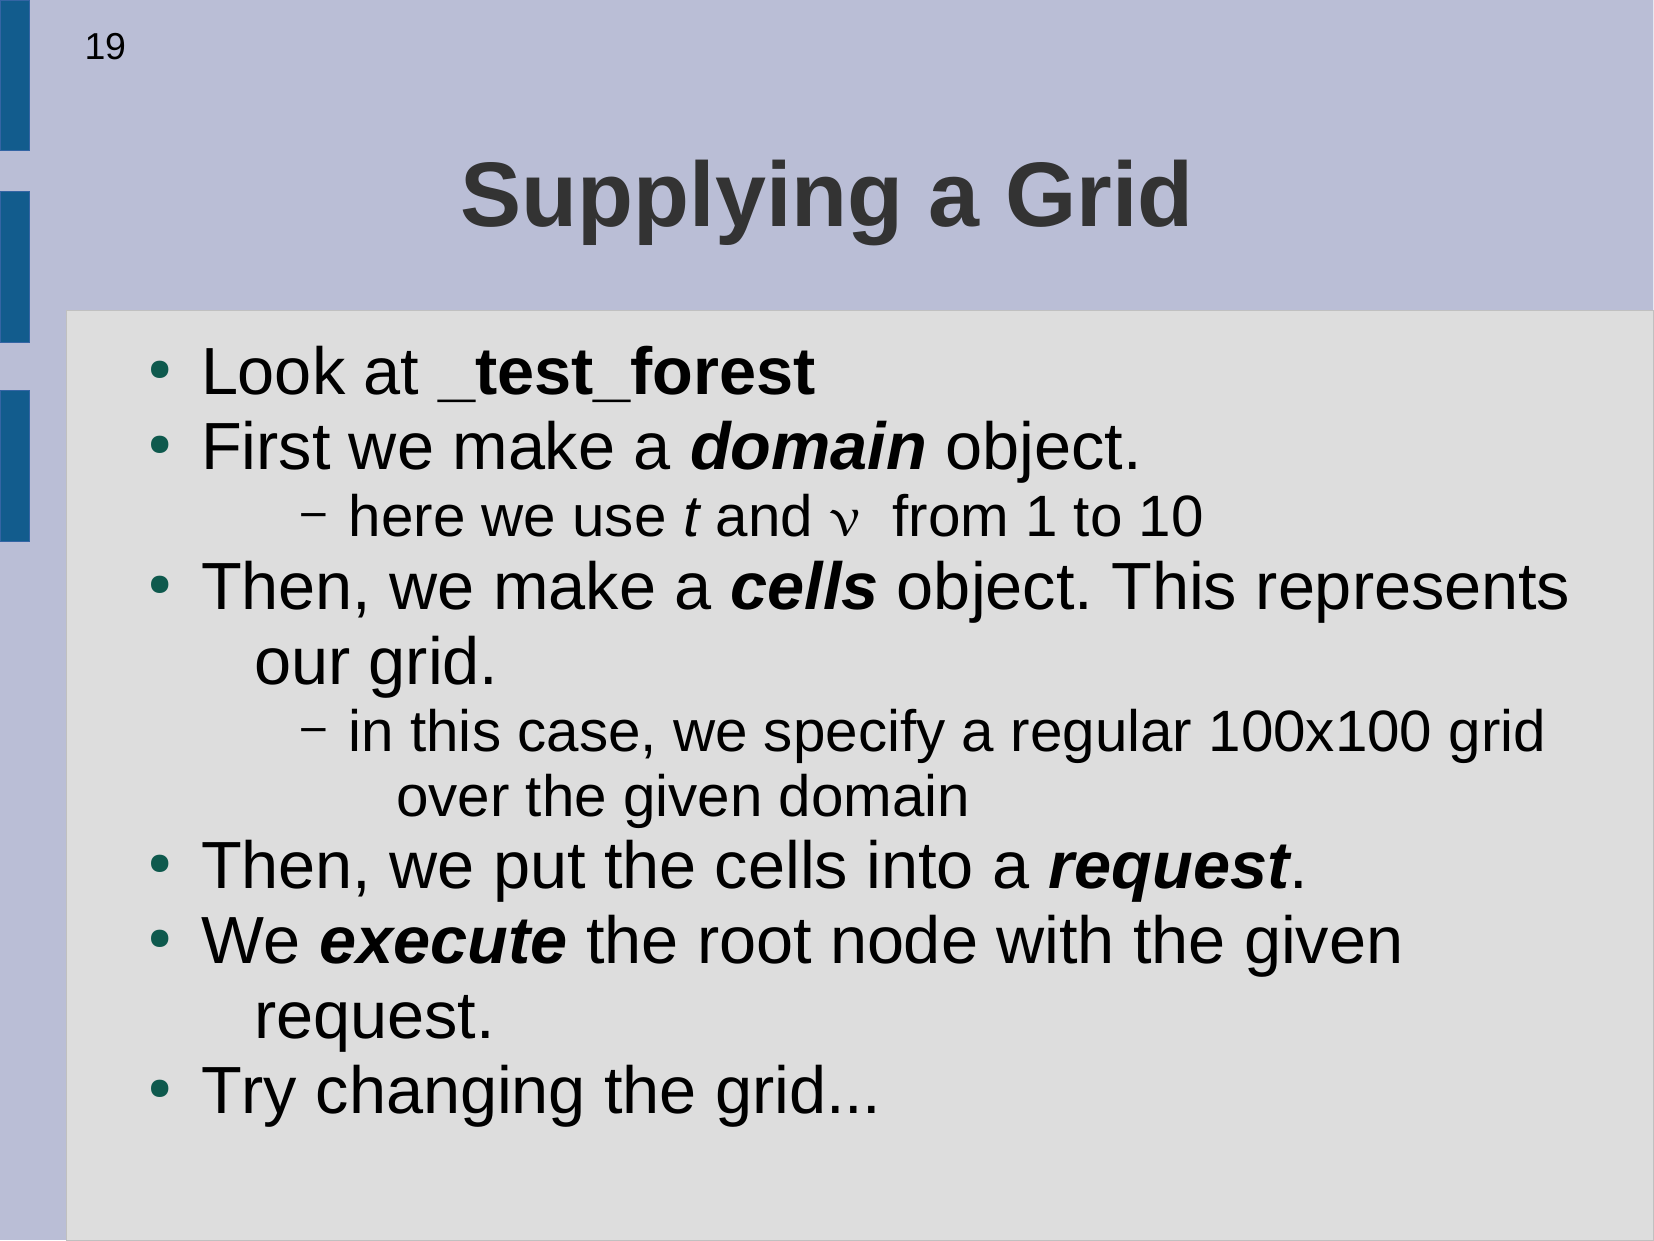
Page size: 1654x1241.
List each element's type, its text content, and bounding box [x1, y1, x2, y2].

title Supplying a Grid [121, 91, 1534, 299]
text_box <number> [108, 18, 232, 92]
list Look at _test_forest First we make a domain object. here we use t and  from 1 to 10 Then, we make a cells object. This represents our grid. in this case, we specify a regular 100x100 grid over the given domain Then, we put the cells into a request. We execute the root node with the given request. Try changing the grid... [112, 334, 1622, 1135]
